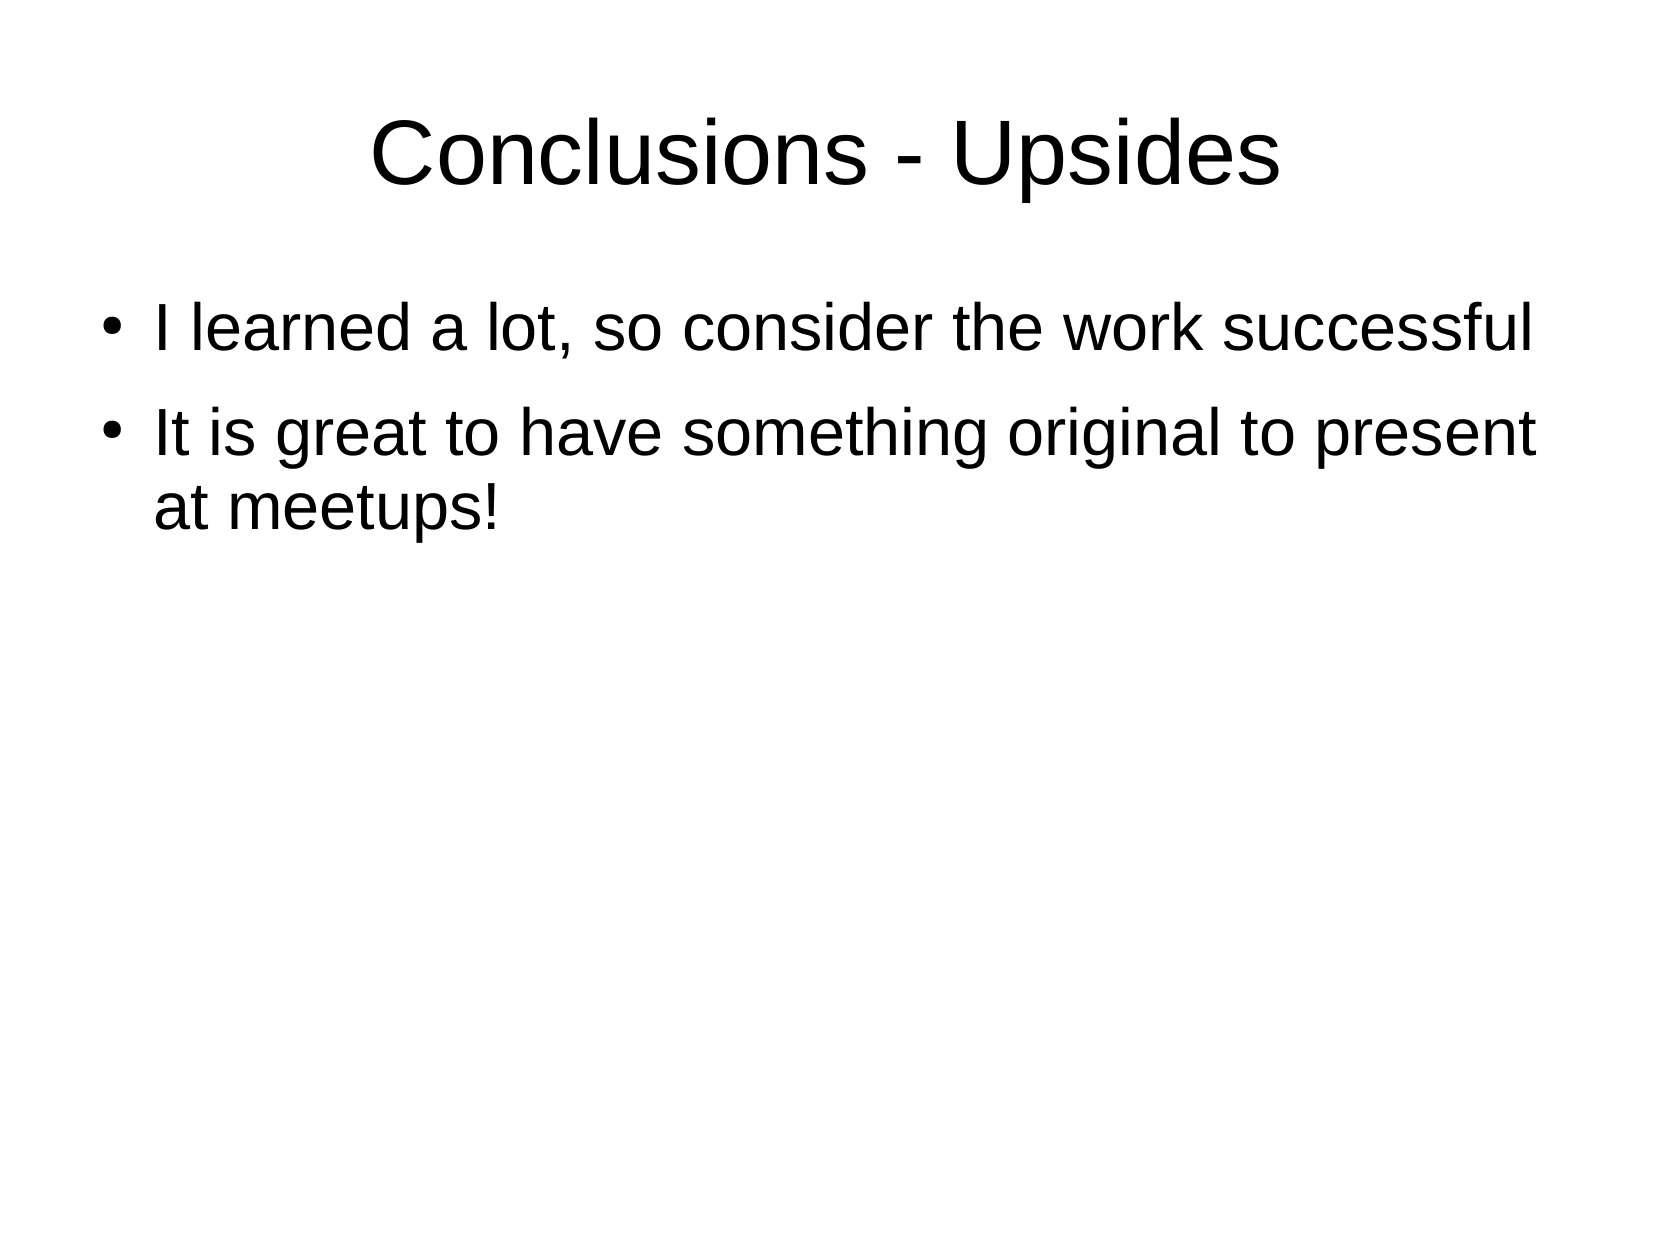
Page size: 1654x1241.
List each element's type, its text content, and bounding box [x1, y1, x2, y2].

list I learned a lot, so consider the work successful It is great to have something original to present at meetups! [82, 290, 1571, 1010]
title Conclusions - Upsides [82, 49, 1571, 257]
